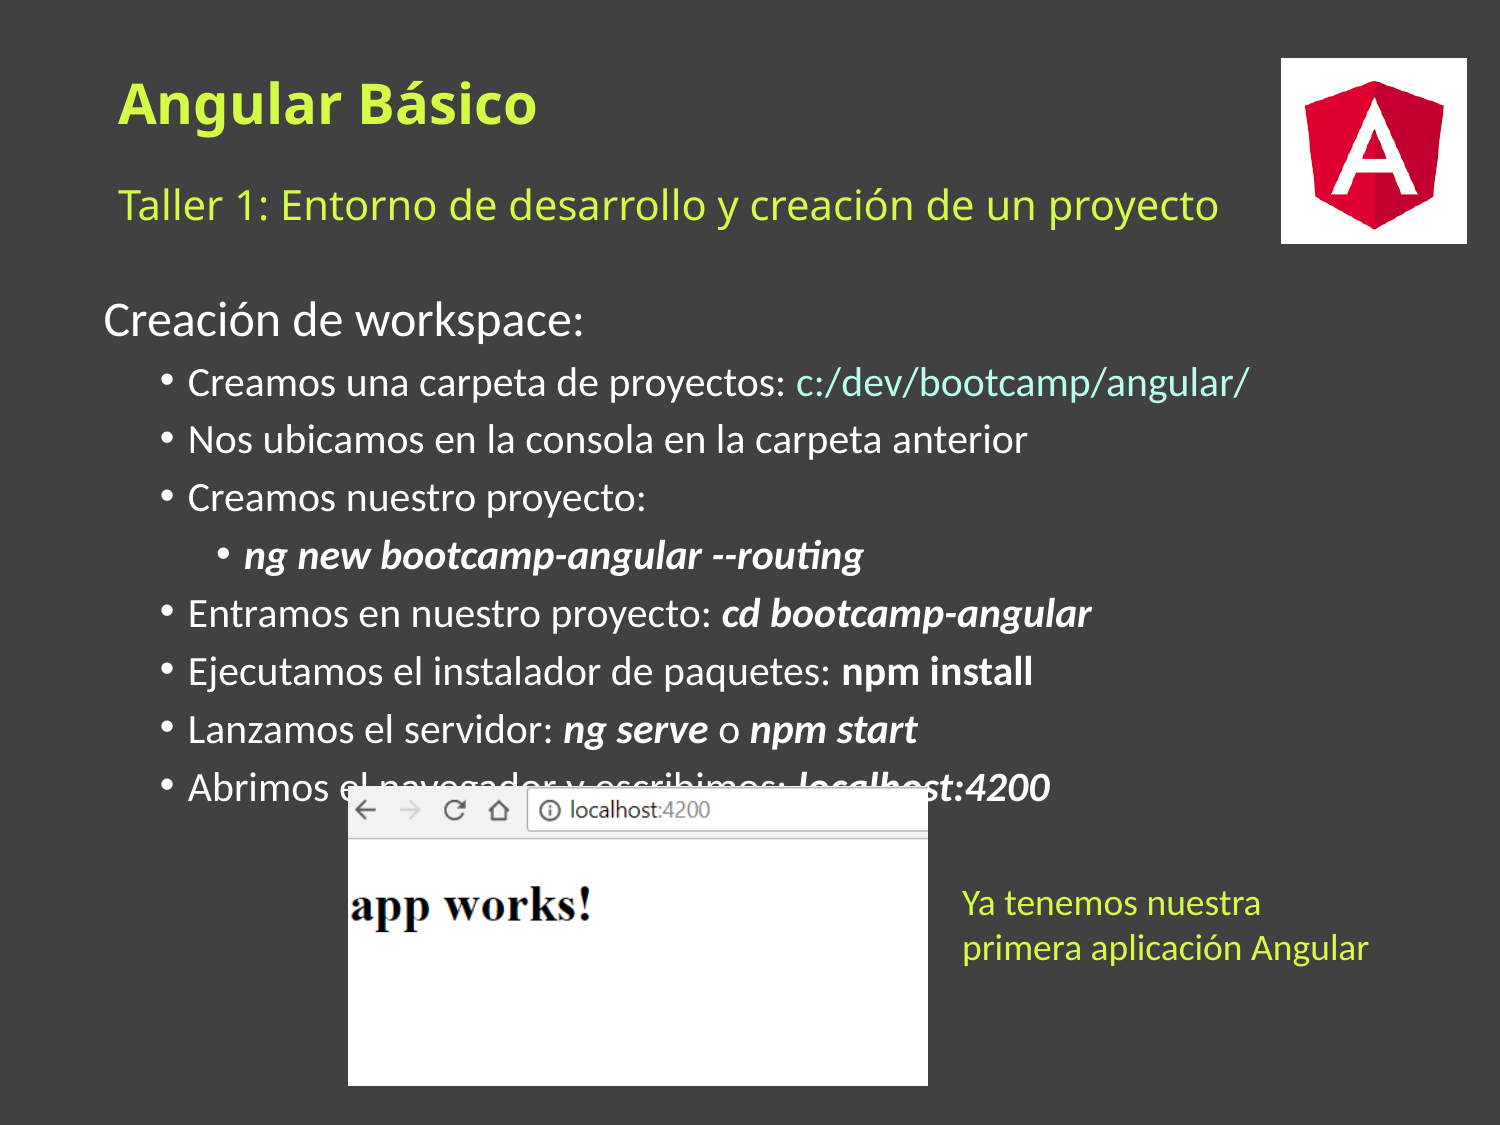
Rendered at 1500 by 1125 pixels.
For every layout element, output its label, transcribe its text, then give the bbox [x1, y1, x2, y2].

title Angular Básico [103, 59, 1282, 144]
list Creación de workspace: Creamos una carpeta de proyectos: c:/dev/bootcamp/angular/ Nos ubicamos en la consola en la carpeta anterior Creamos nuestro proyecto: ng new bootcamp-angular --routing Entramos en nuestro proyecto: cd bootcamp-angular Ejecutamos el instalador de paquetes: npm install Lanzamos el servidor: ng serve o npm start Abrimos el navegador y escribimos: localhost:4200 [88, 278, 1383, 993]
picture [348, 786, 928, 1086]
picture [1281, 58, 1467, 244]
text_box Ya tenemos nuestra primera aplicación Angular [950, 834, 1383, 1012]
list Taller 1: Entorno de desarrollo y creación de un proyecto [103, 163, 1282, 244]
